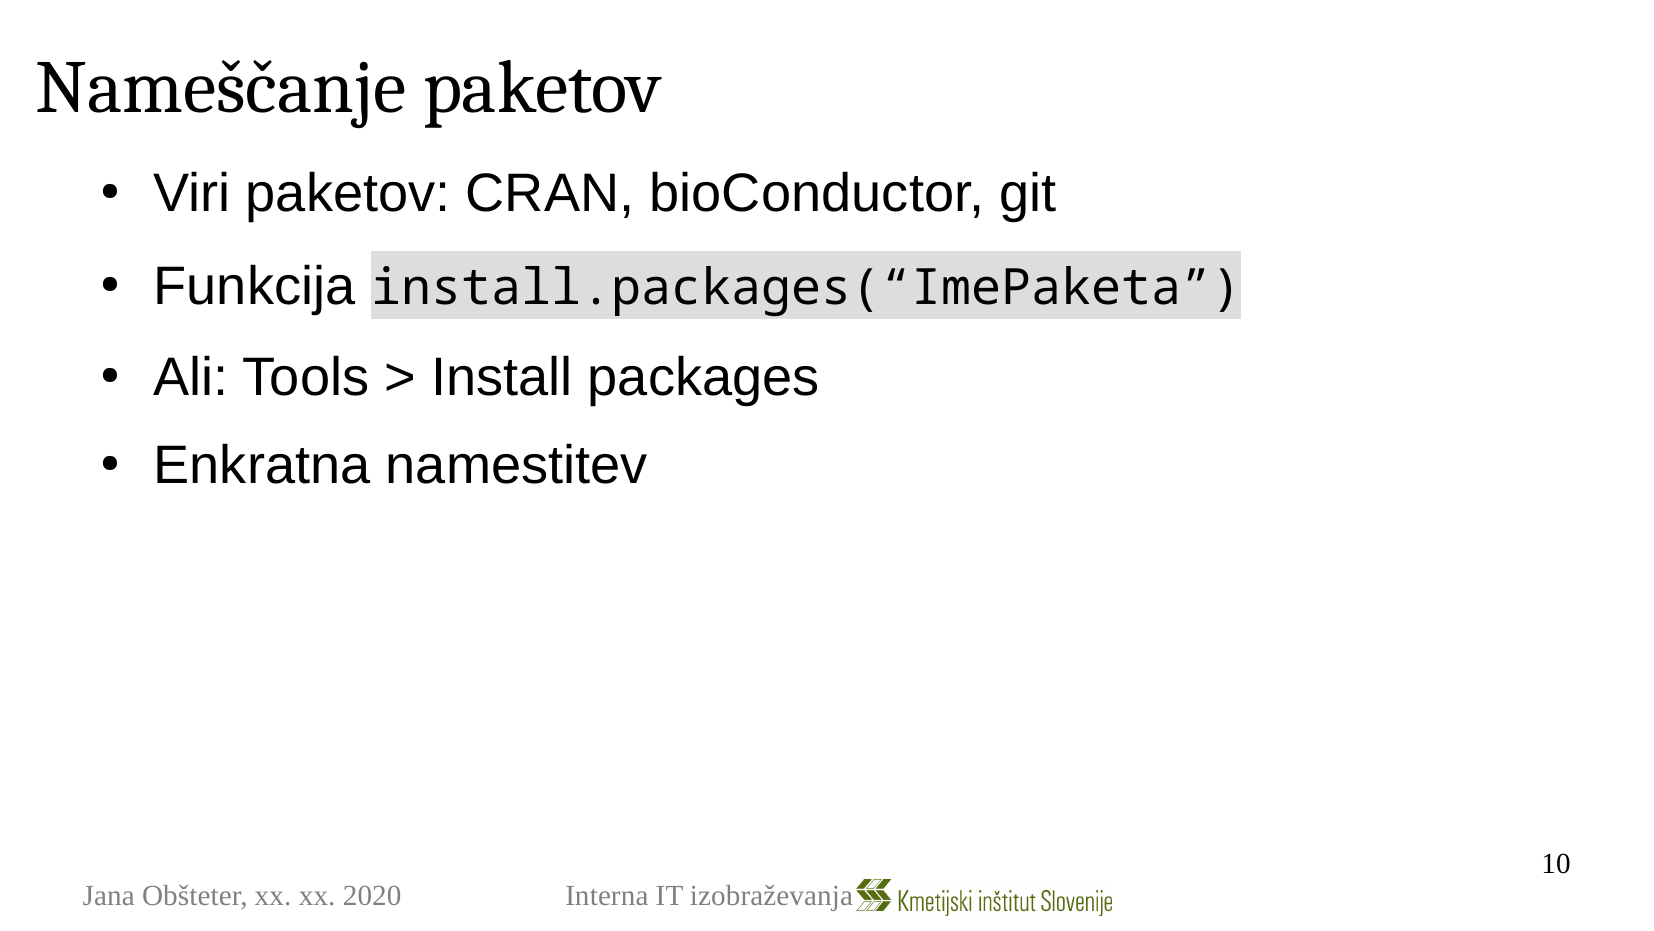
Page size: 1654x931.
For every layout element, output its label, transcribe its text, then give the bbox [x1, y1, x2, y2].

title Nameščanje paketov [35, 21, 1524, 154]
picture [856, 879, 1112, 916]
list Viri paketov: CRAN, bioConductor, git Funkcija install.packages(“ImePaketa”) Ali: Tools > Install packages Enkratna namestitev [82, 153, 1571, 758]
